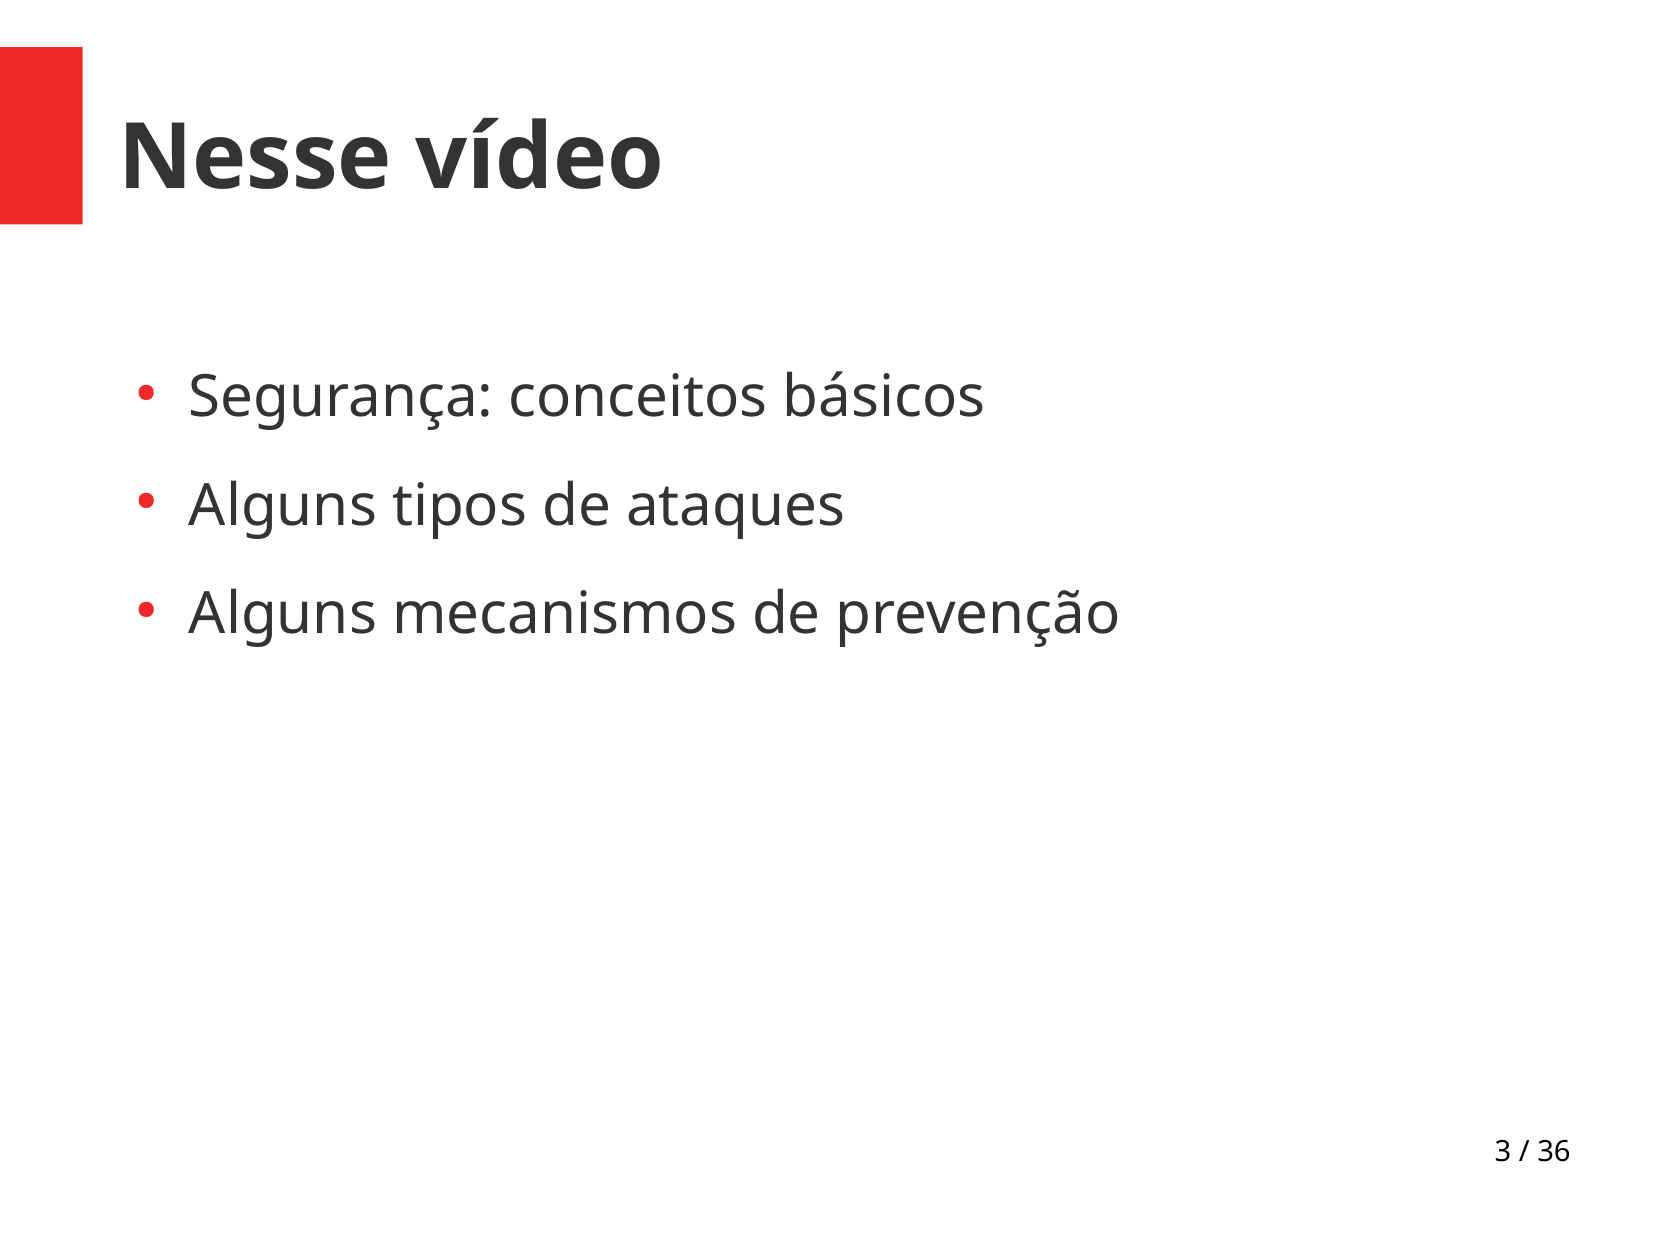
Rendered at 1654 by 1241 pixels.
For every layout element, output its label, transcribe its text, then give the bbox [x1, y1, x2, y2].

list Segurança: conceitos básicos Alguns tipos de ataques Alguns mecanismos de prevenção [118, 354, 1536, 1074]
title Nesse vídeo [118, 49, 1571, 257]
